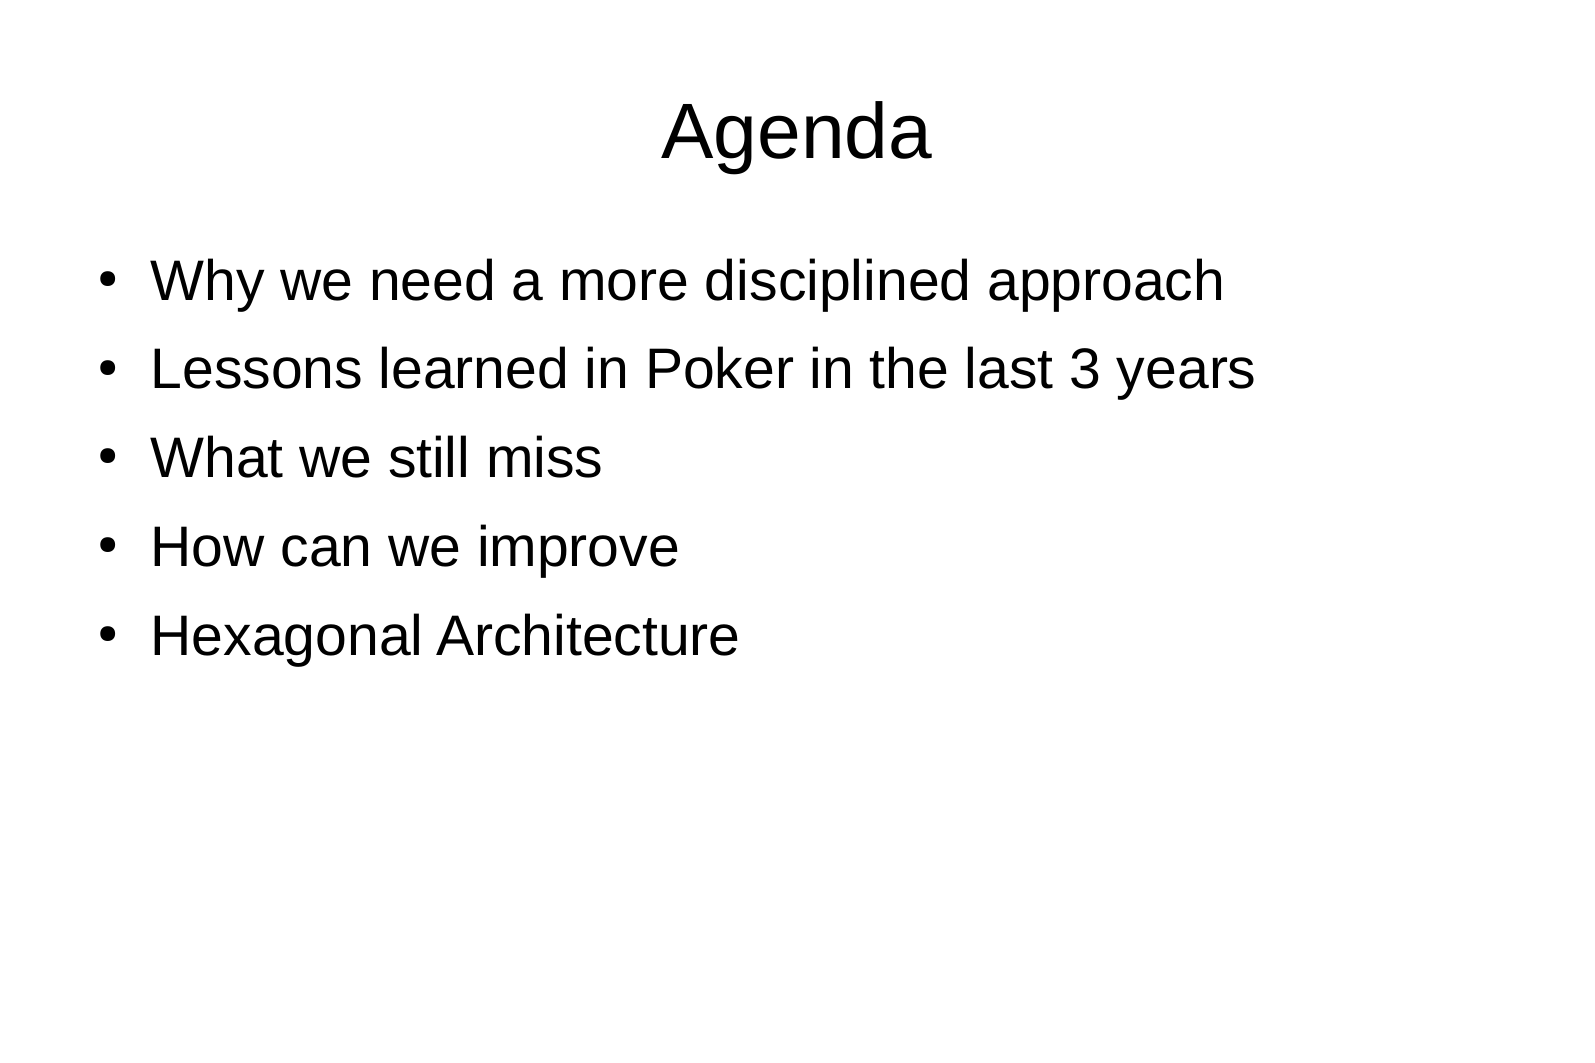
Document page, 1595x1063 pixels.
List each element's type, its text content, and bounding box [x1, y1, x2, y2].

list Why we need a more disciplined approach Lessons learned in Poker in the last 3 years What we still miss How can we improve Hexagonal Architecture [79, 248, 1515, 951]
title Agenda [79, 42, 1515, 220]
